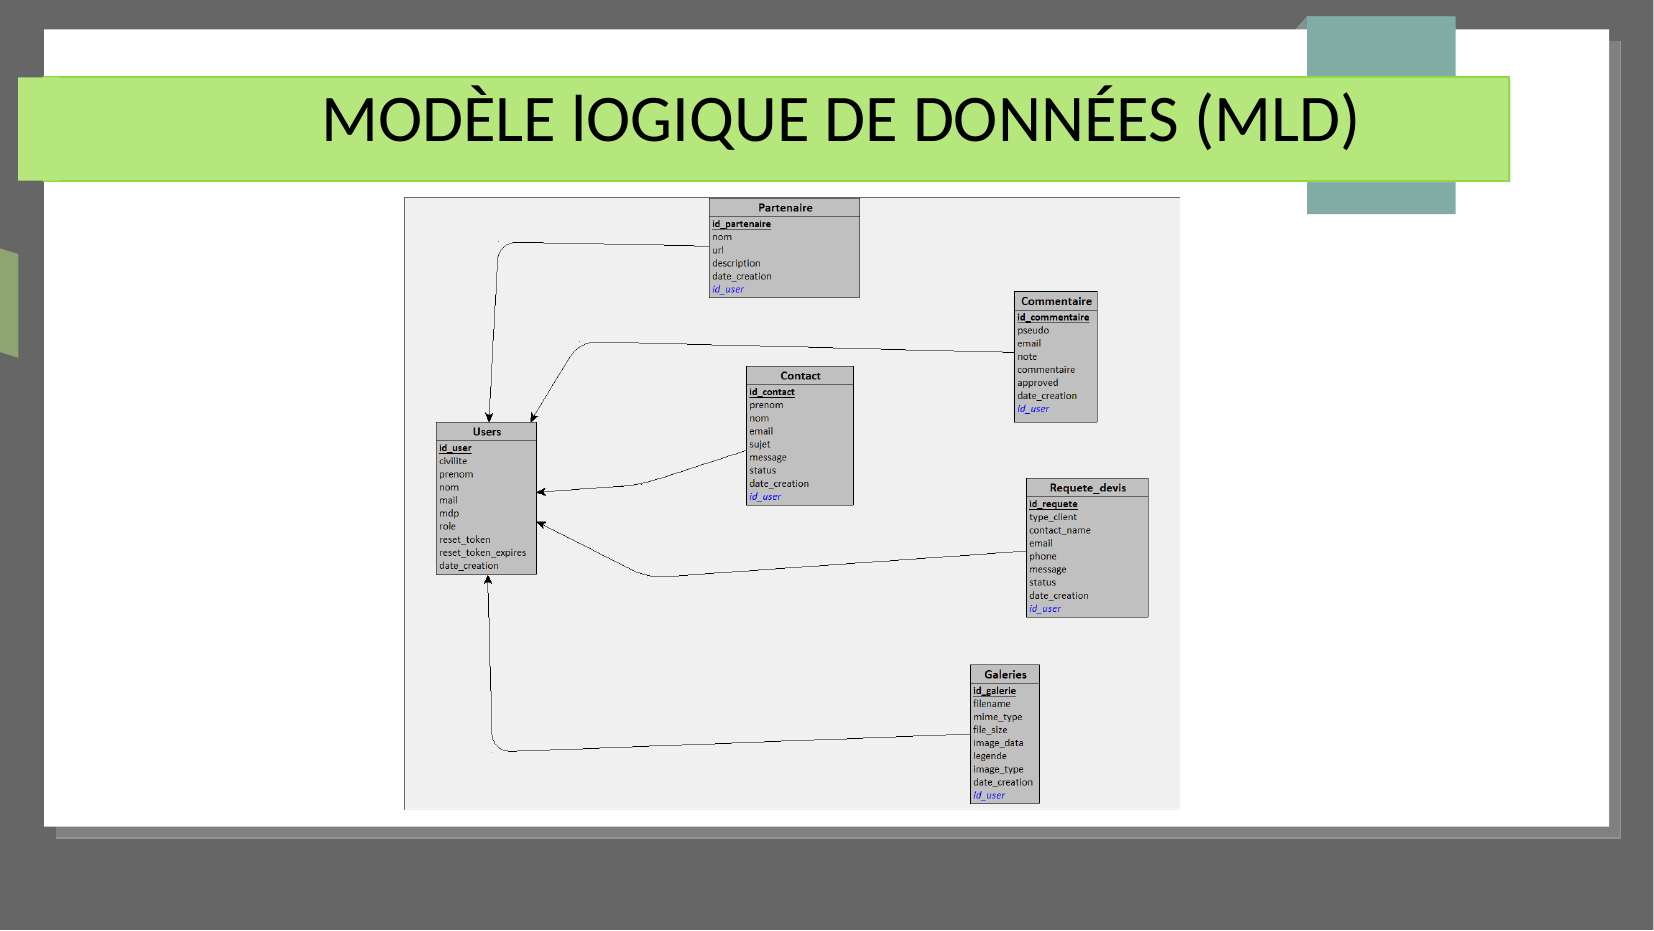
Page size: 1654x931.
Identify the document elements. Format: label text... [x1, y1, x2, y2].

title MODÈLE lOGIQUE DE DONNÉES (MLD) [82, 37, 1571, 193]
picture [404, 197, 1180, 810]
